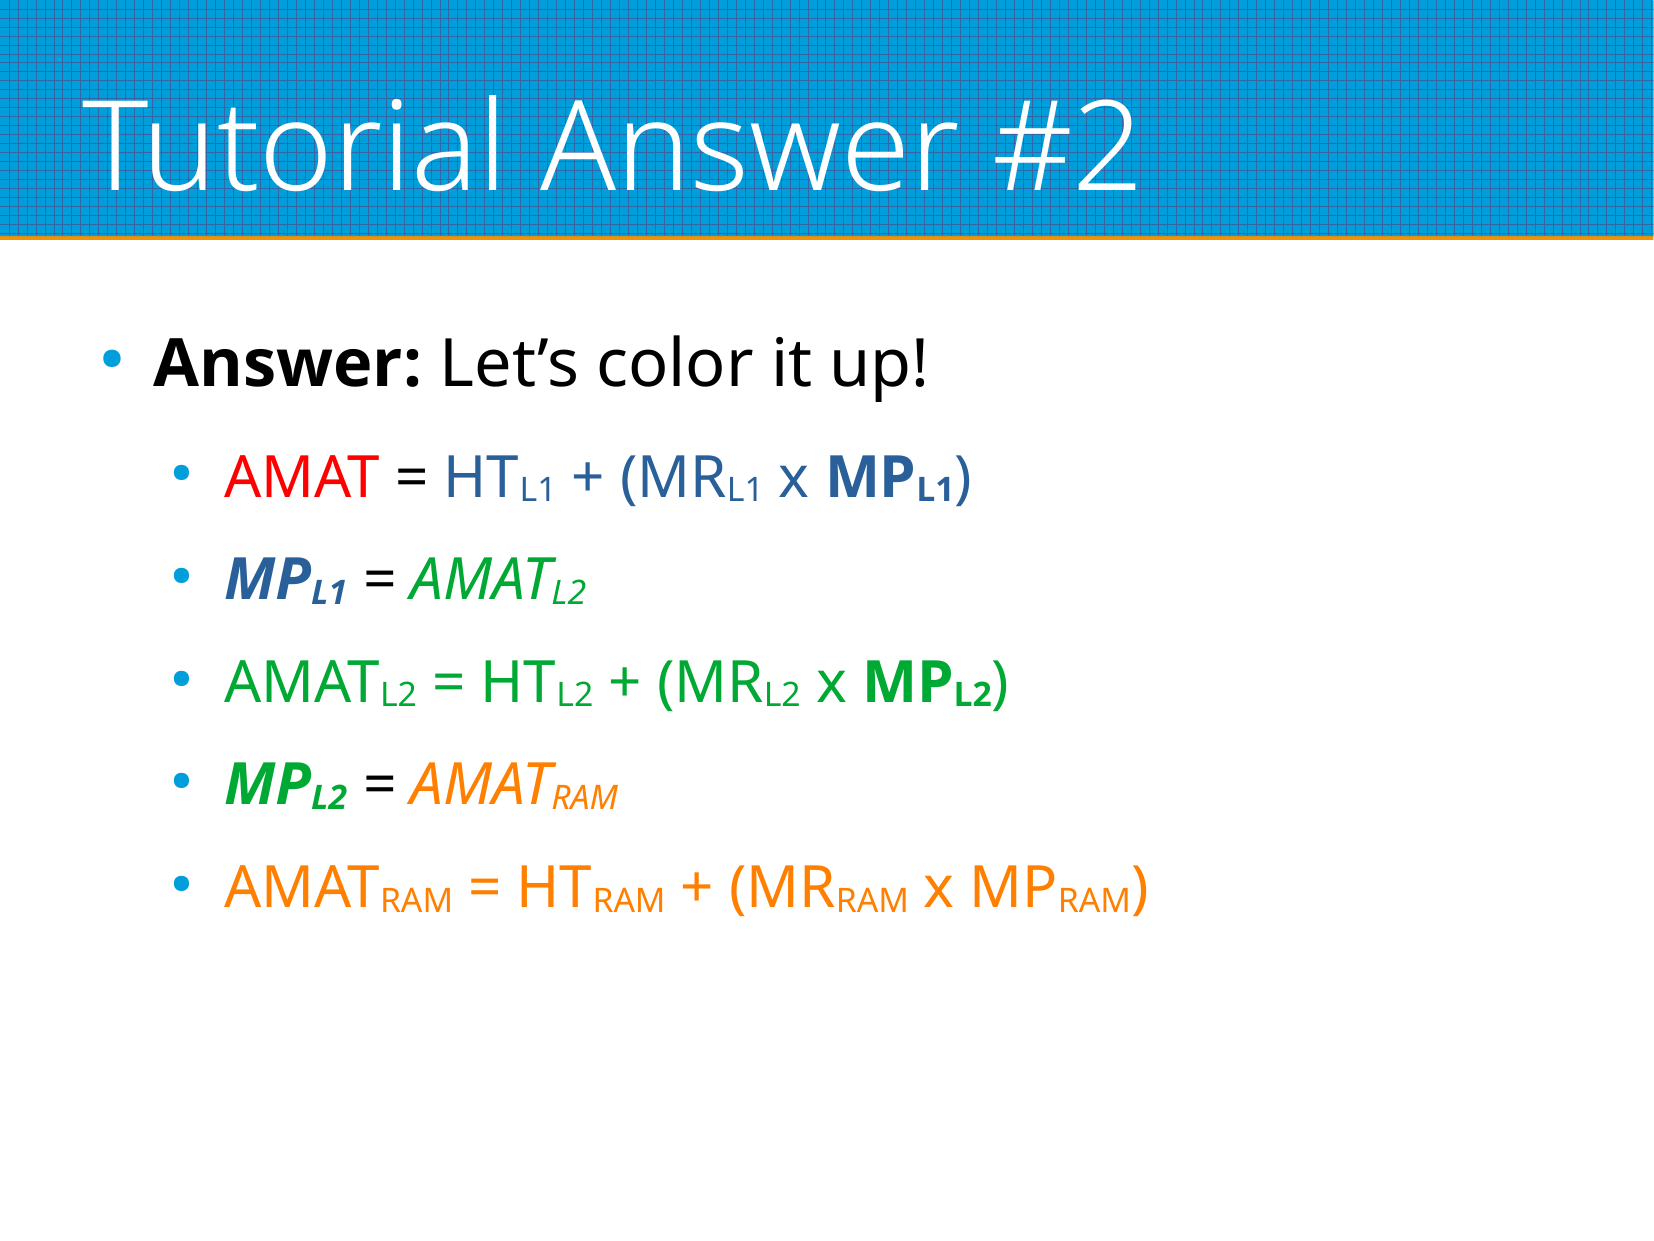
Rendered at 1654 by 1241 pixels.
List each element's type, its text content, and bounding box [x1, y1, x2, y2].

list Answer: Let’s color it up! AMAT = HTL1 + (MRL1 x MPL1) MPL1 = AMATL2 AMATL2 = HTL2 + (MRL2 x MPL2) MPL2 = AMATRAM AMATRAM = HTRAM + (MRRAM x MPRAM) [82, 314, 1563, 1093]
title Tutorial Answer #2 [82, 19, 1571, 227]
